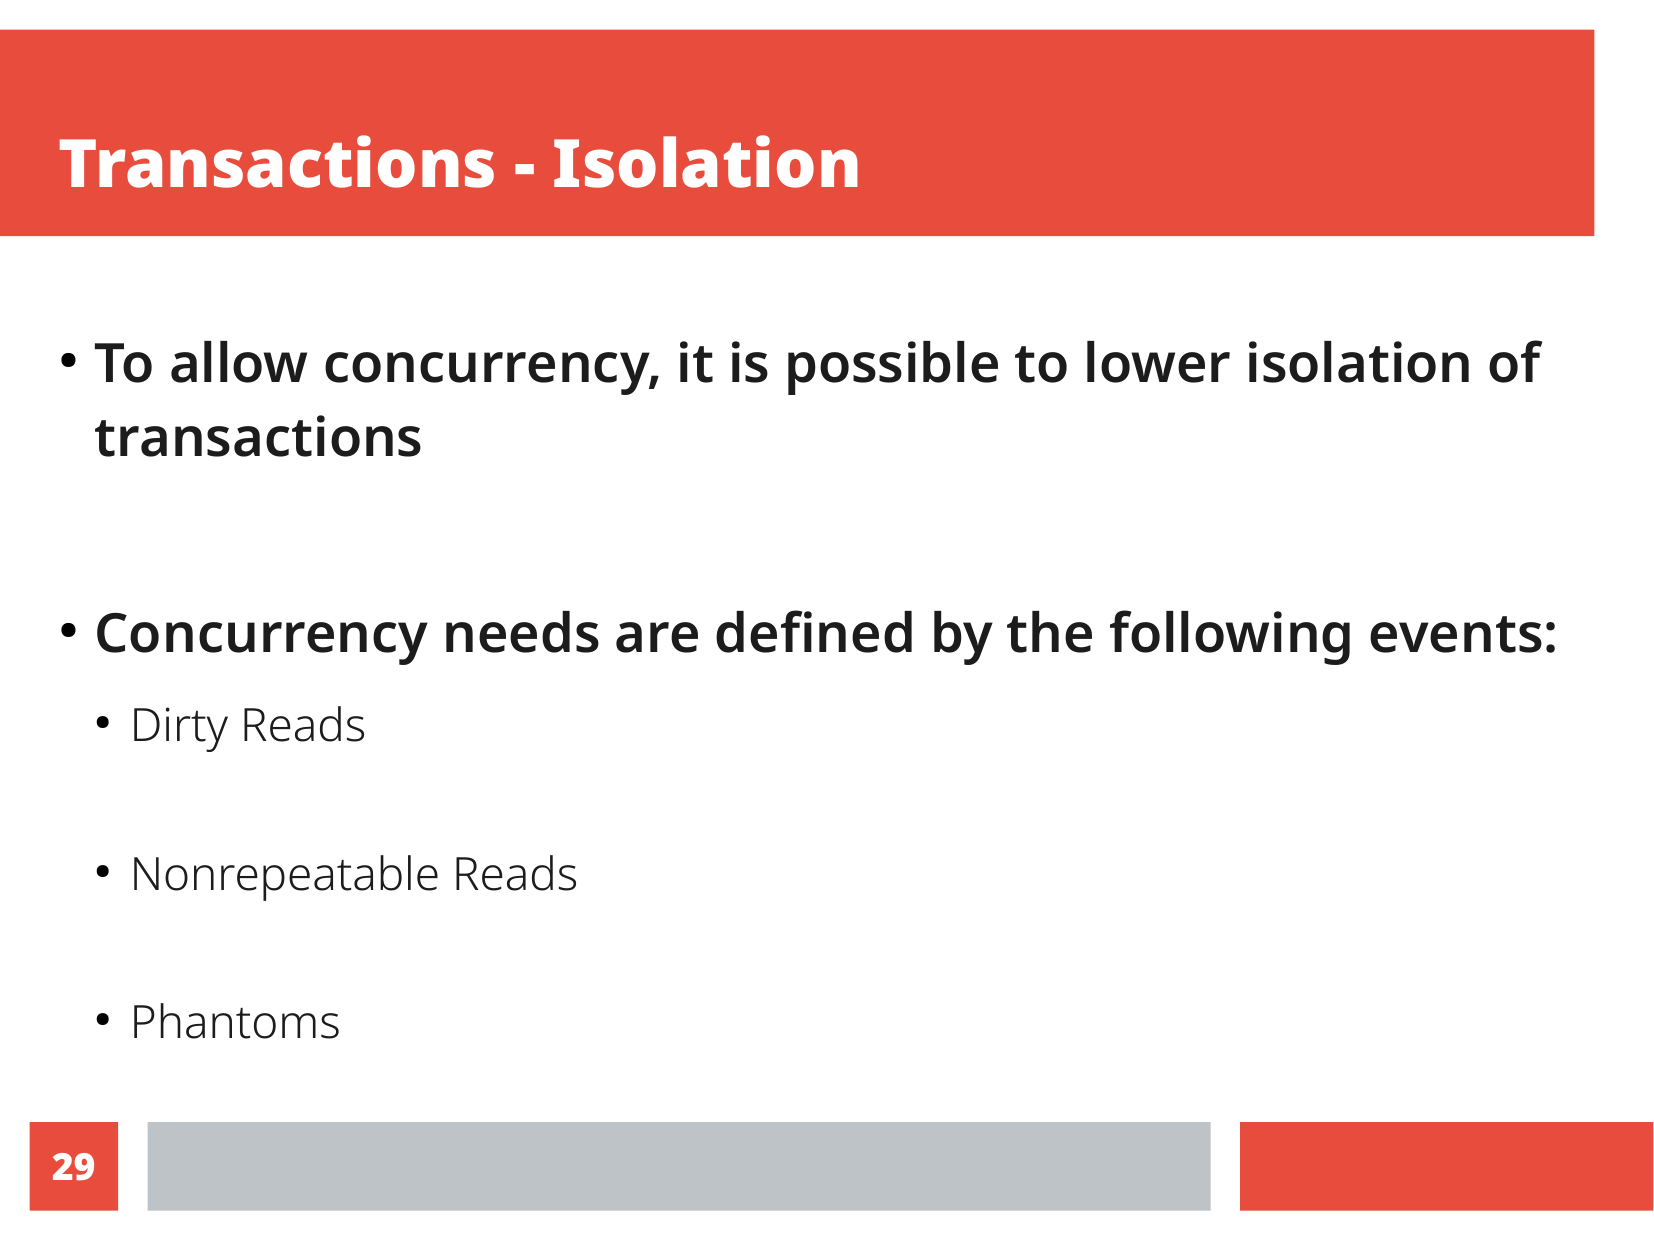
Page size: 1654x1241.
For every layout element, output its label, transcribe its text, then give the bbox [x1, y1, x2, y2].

list To allow concurrency, it is possible to lower isolation of transactions Concurrency needs are defined by the following events: Dirty Reads Nonrepeatable Reads Phantoms [59, 324, 1565, 1093]
title Transactions - Isolation [59, 59, 1595, 207]
